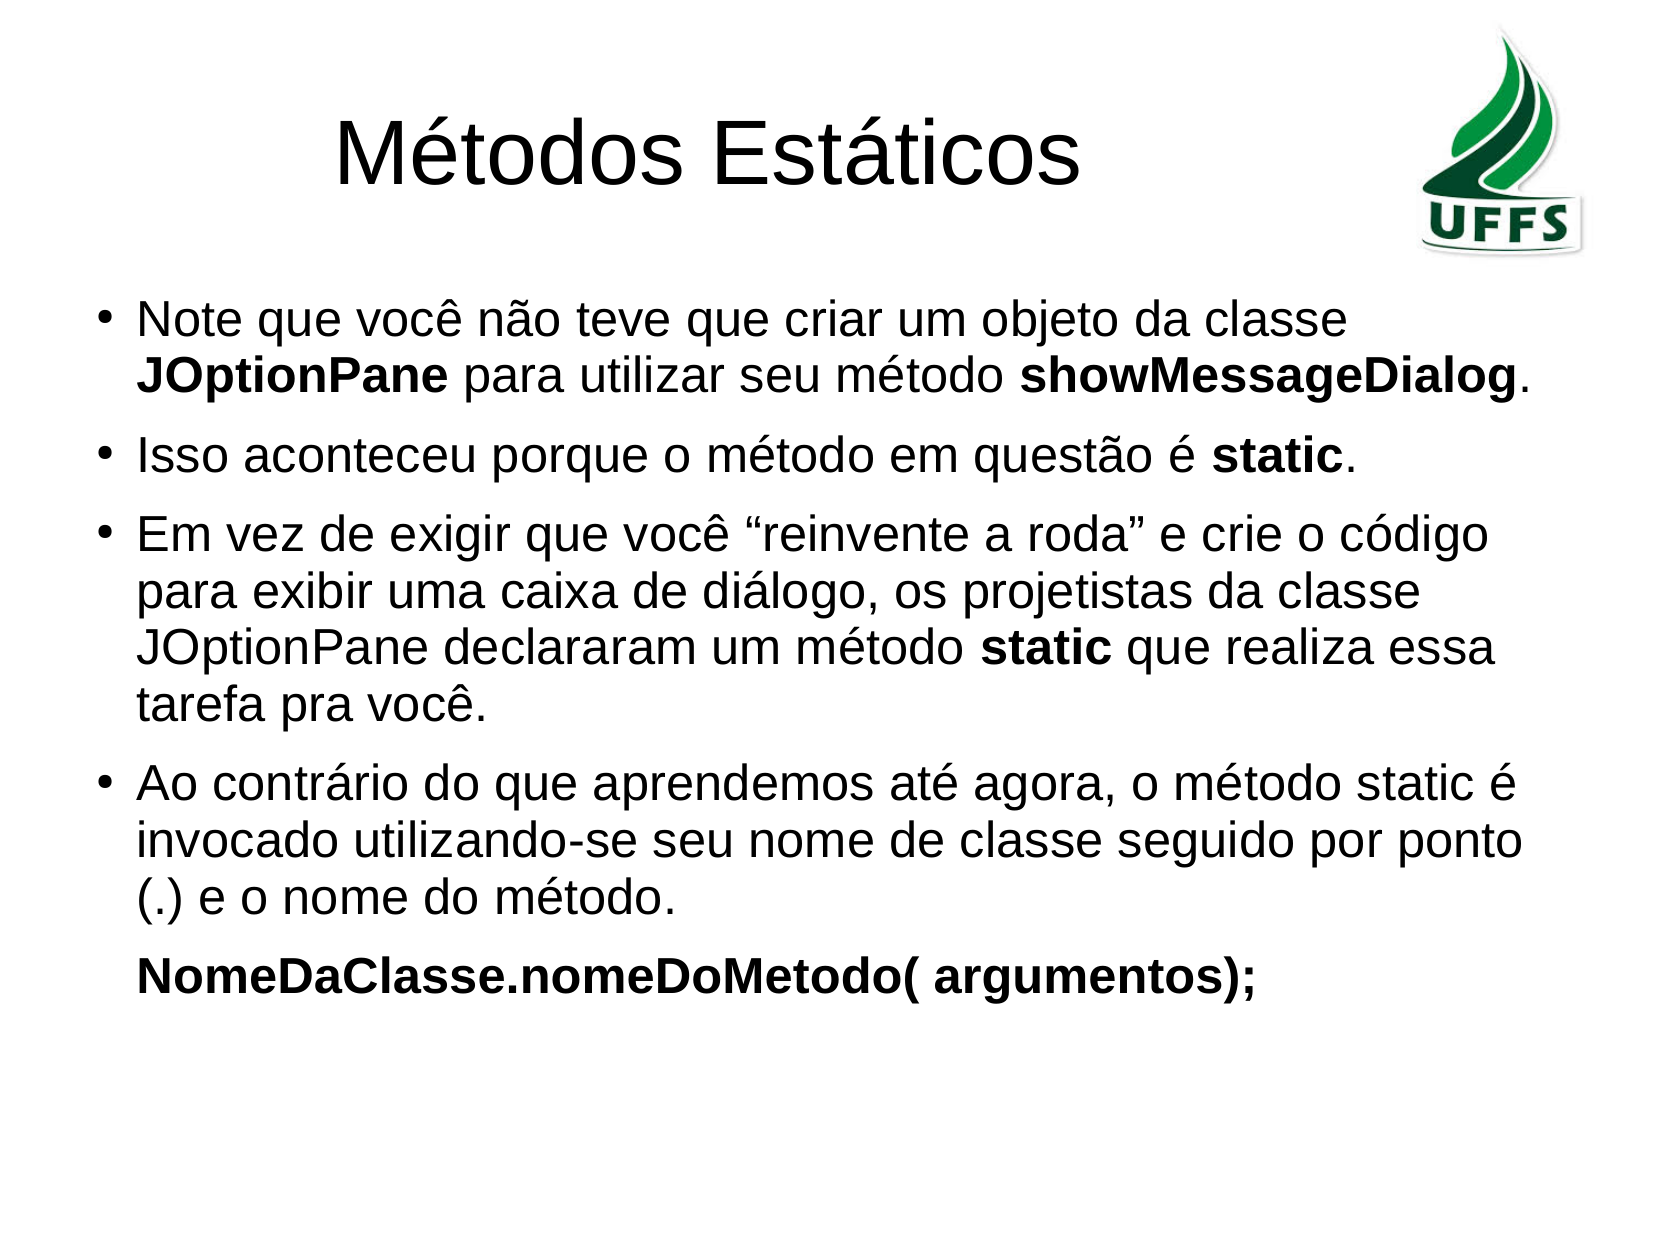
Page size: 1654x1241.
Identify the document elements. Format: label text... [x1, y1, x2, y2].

list Note que você não teve que criar um objeto da classe JOptionPane para utilizar seu método showMessageDialog. Isso aconteceu porque o método em questão é static. Em vez de exigir que você “reinvente a roda” e crie o código para exibir uma caixa de diálogo, os projetistas da classe JOptionPane declararam um método static que realiza essa tarefa pra você. Ao contrário do que aprendemos até agora, o método static é invocado utilizando-se seu nome de classe seguido por ponto (.) e o nome do método. NomeDaClasse.nomeDoMetodo( argumentos); [82, 290, 1571, 1010]
title Métodos Estáticos [82, 49, 1335, 257]
picture [1381, 20, 1624, 272]
